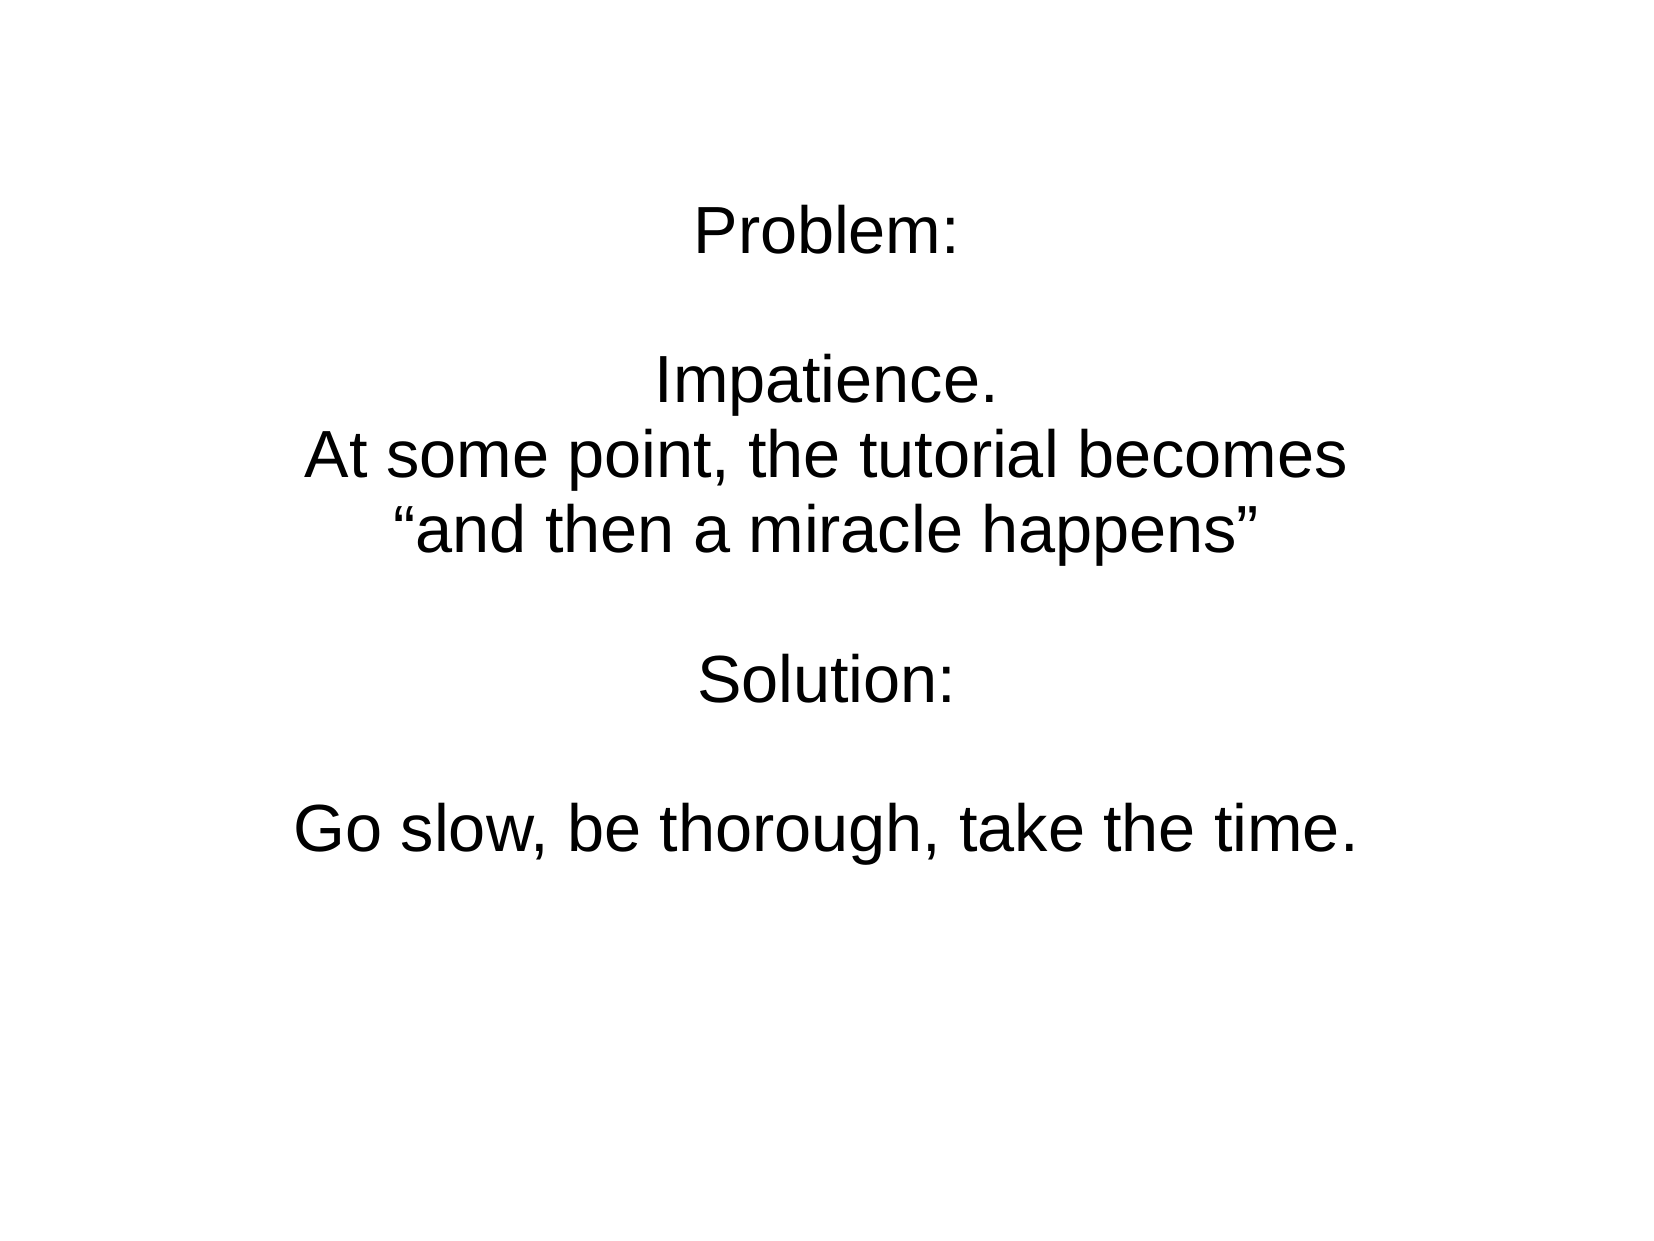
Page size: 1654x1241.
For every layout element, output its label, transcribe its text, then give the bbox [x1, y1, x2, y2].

subtitle Problem: Impatience. At some point, the tutorial becomes “and then a miracle happens” Solution: Go slow, be thorough, take the time. [82, 49, 1571, 1010]
